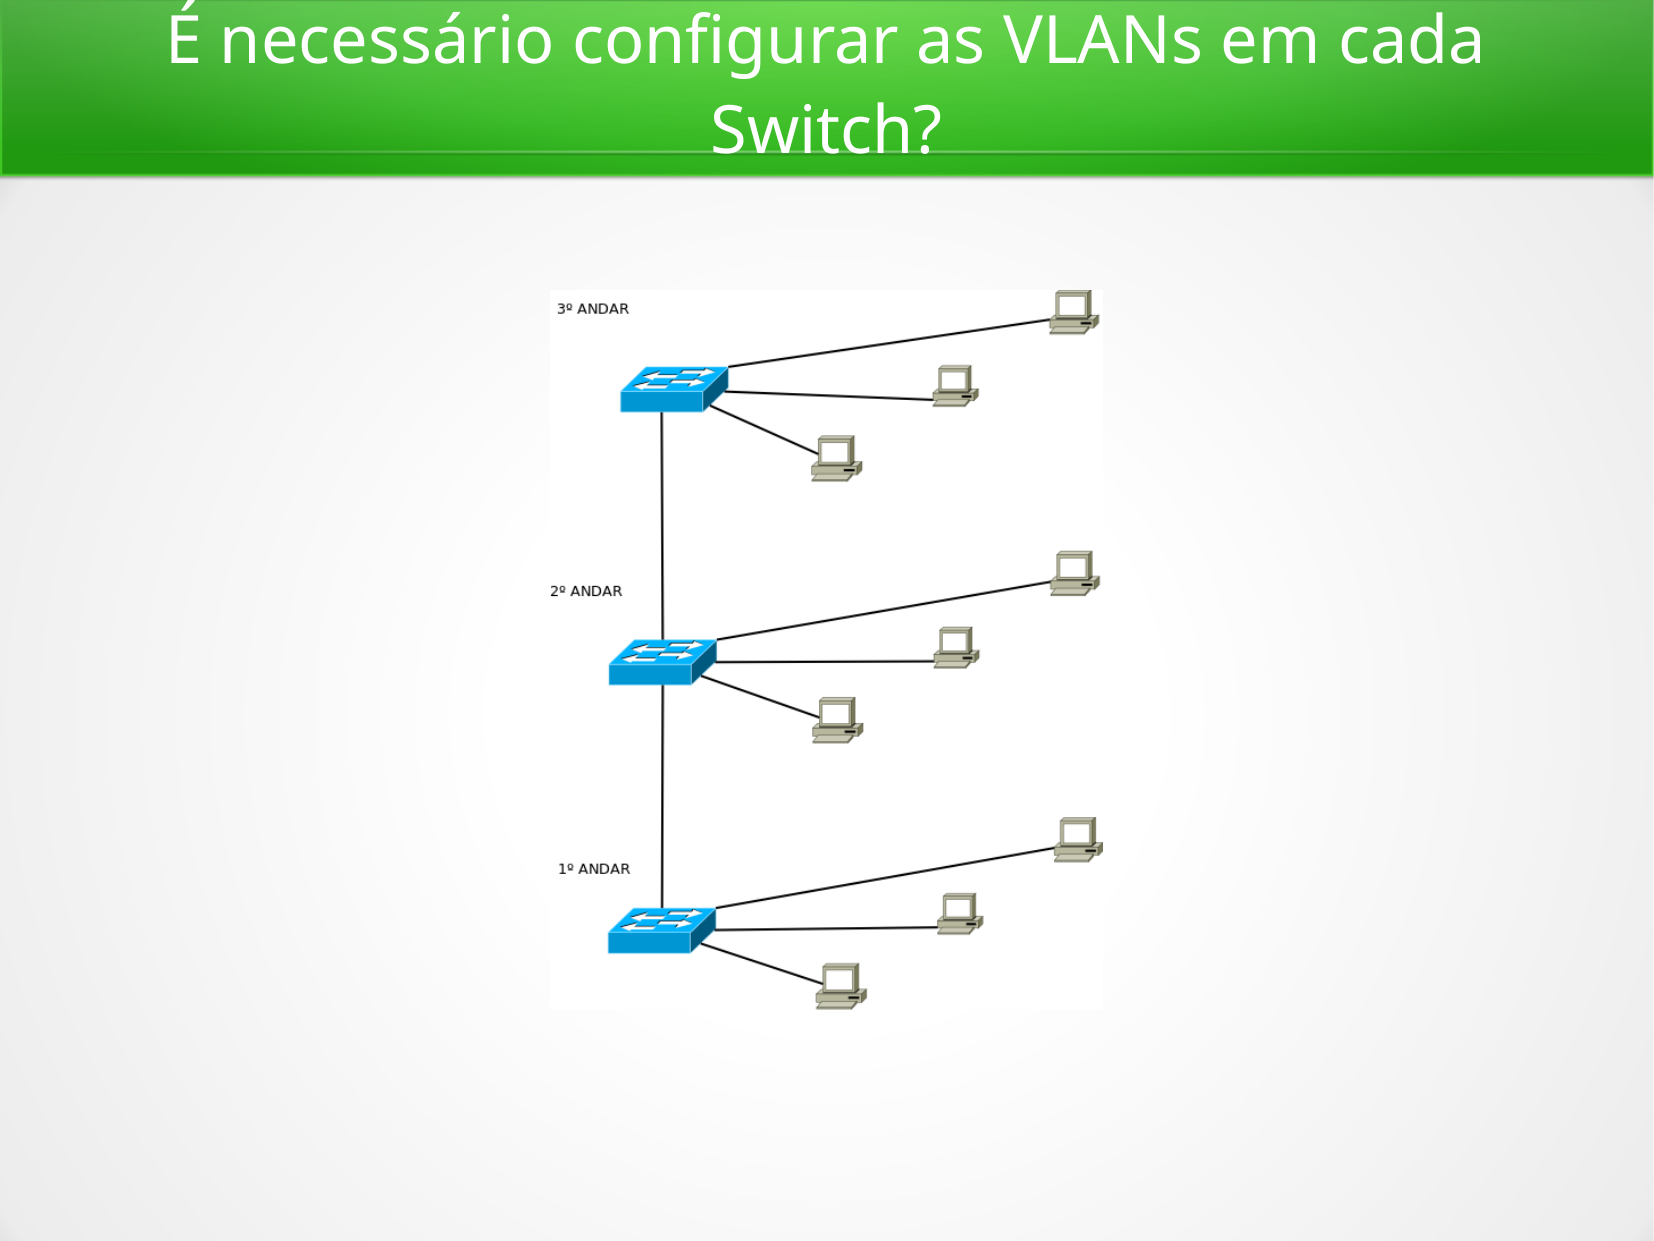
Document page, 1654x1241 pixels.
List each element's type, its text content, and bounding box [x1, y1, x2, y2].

picture [0, 0, 1654, 1241]
title É necessário configurar as VLANs em cada Switch? [82, 0, 1571, 174]
